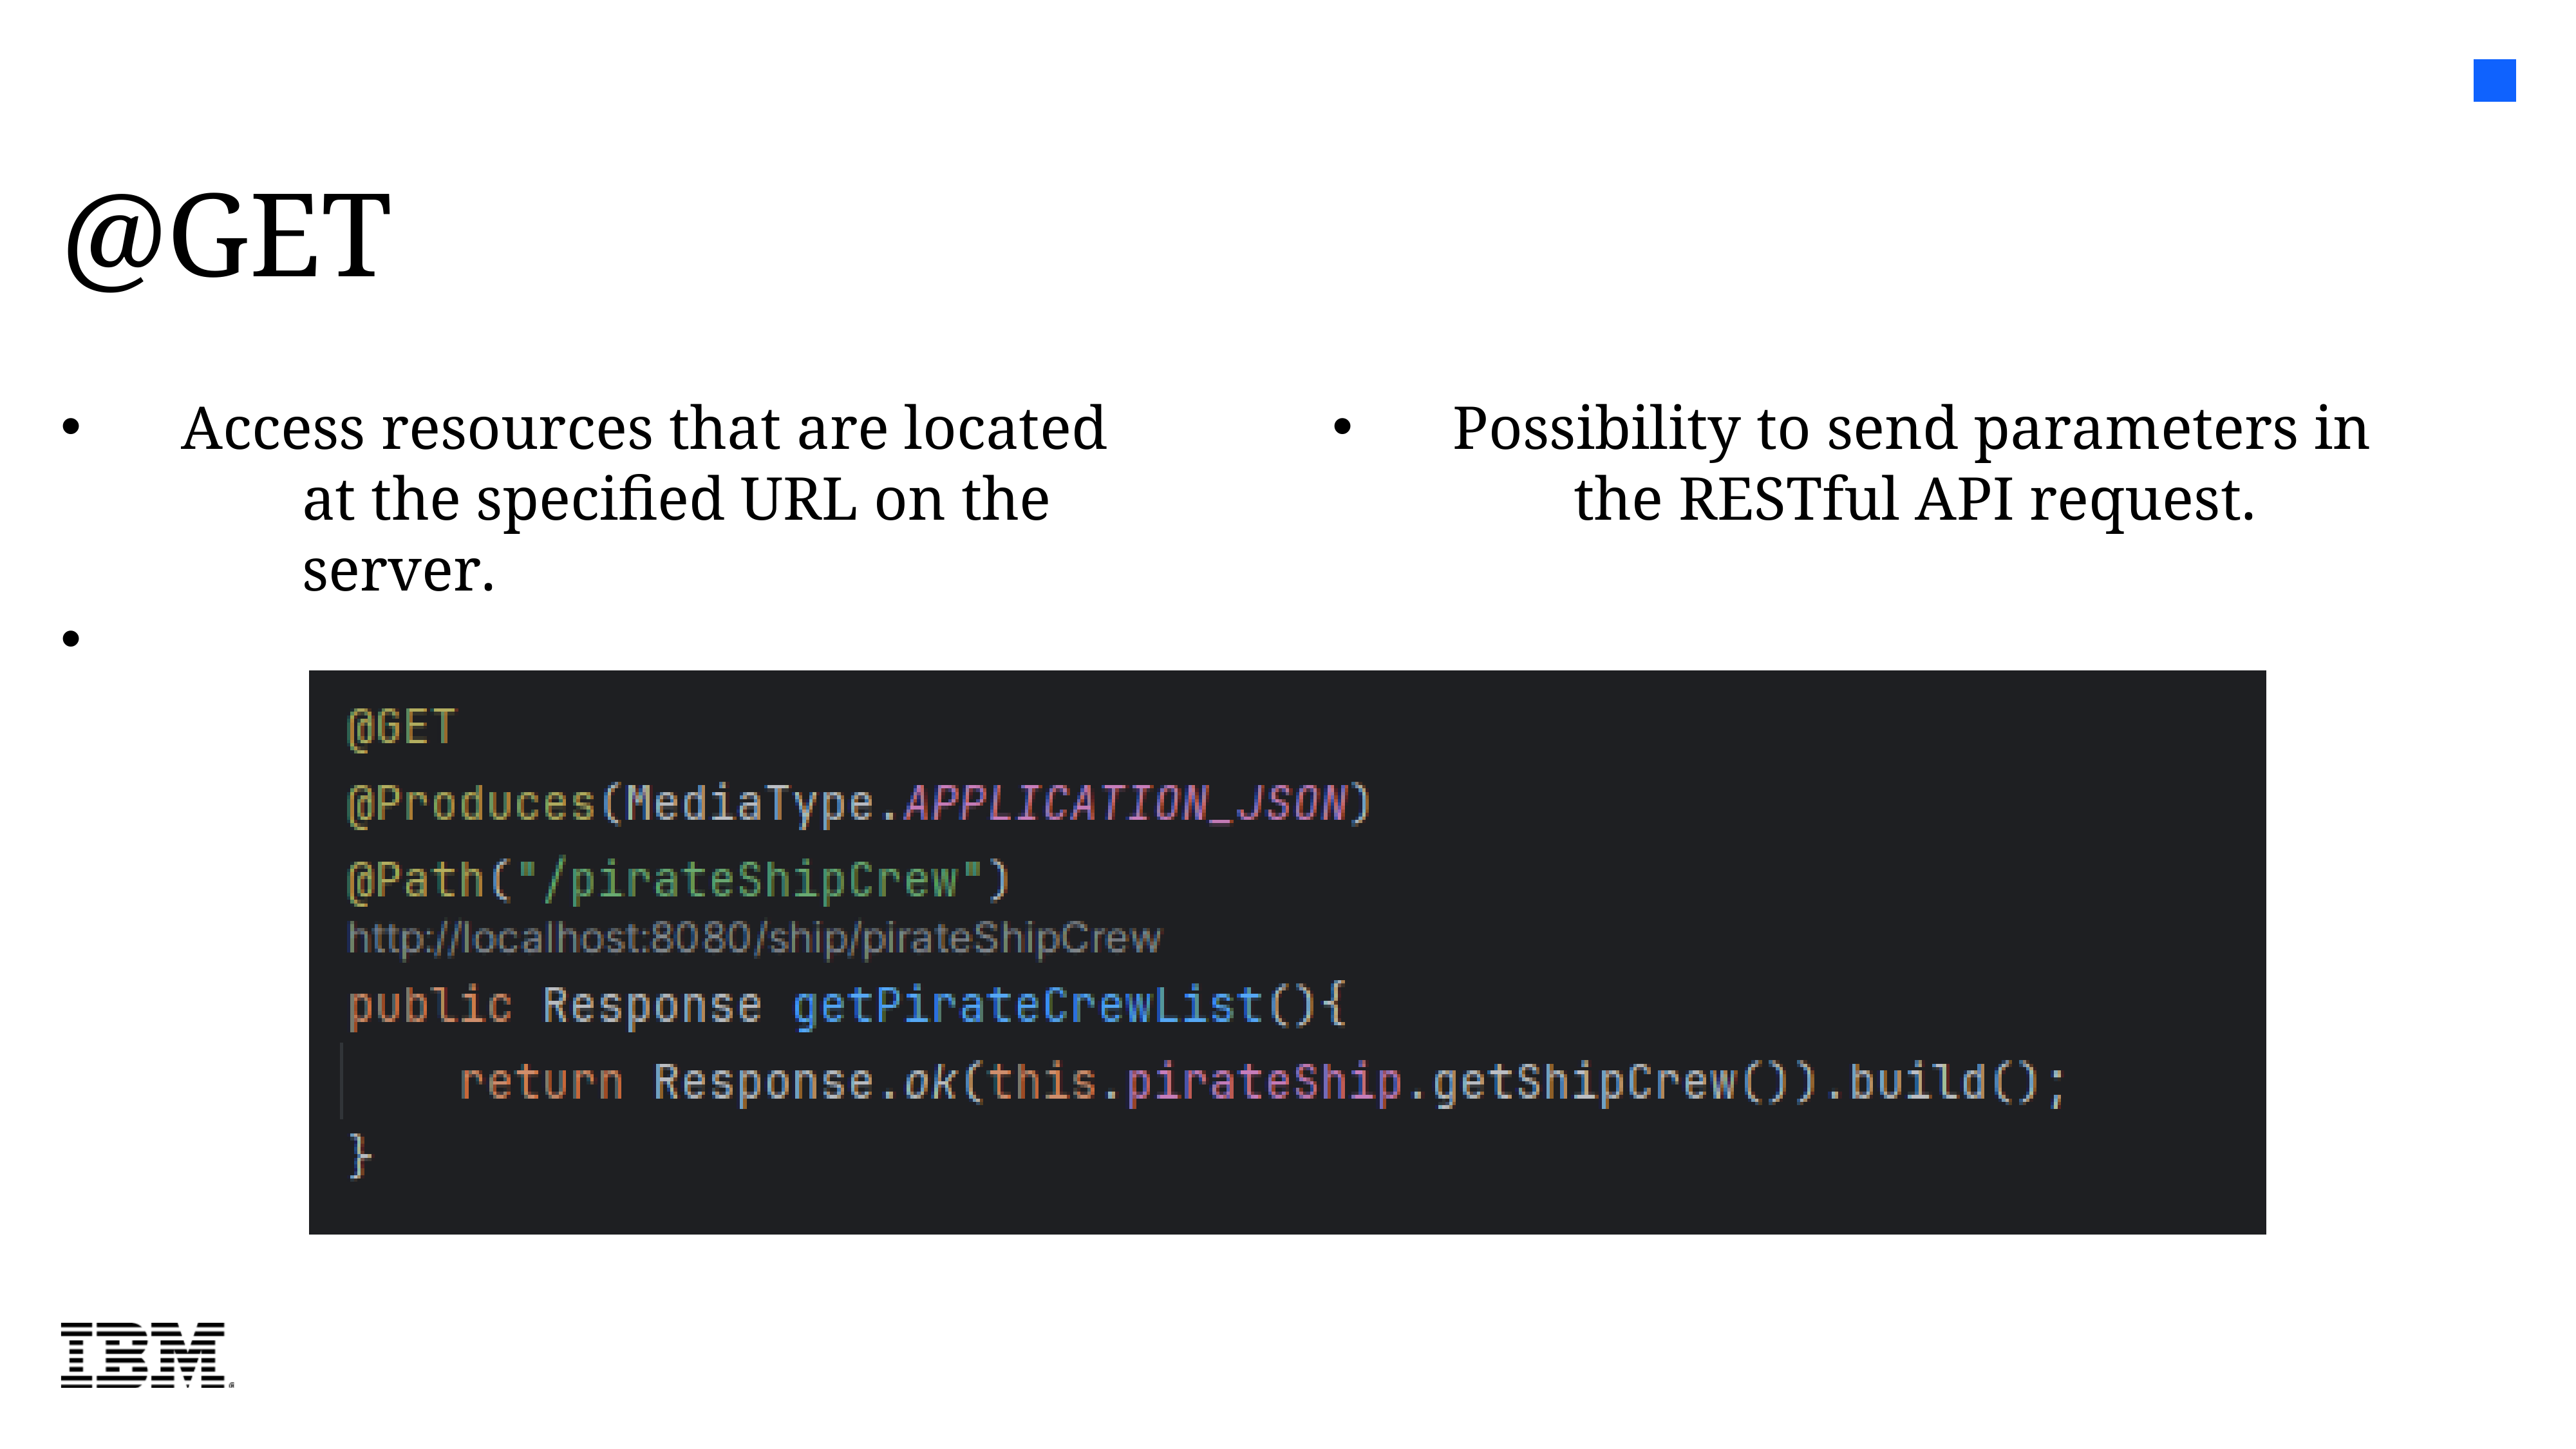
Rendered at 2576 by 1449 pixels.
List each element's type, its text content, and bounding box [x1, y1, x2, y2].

title @GET [61, 161, 1128, 338]
text_box [2475, 60, 2515, 100]
text_box Access resources that are located at the specified URL on the server. [61, 390, 1128, 1182]
text_box Possibility to send parameters in the RESTful API request. [1332, 390, 2400, 1182]
picture [309, 671, 2266, 1235]
